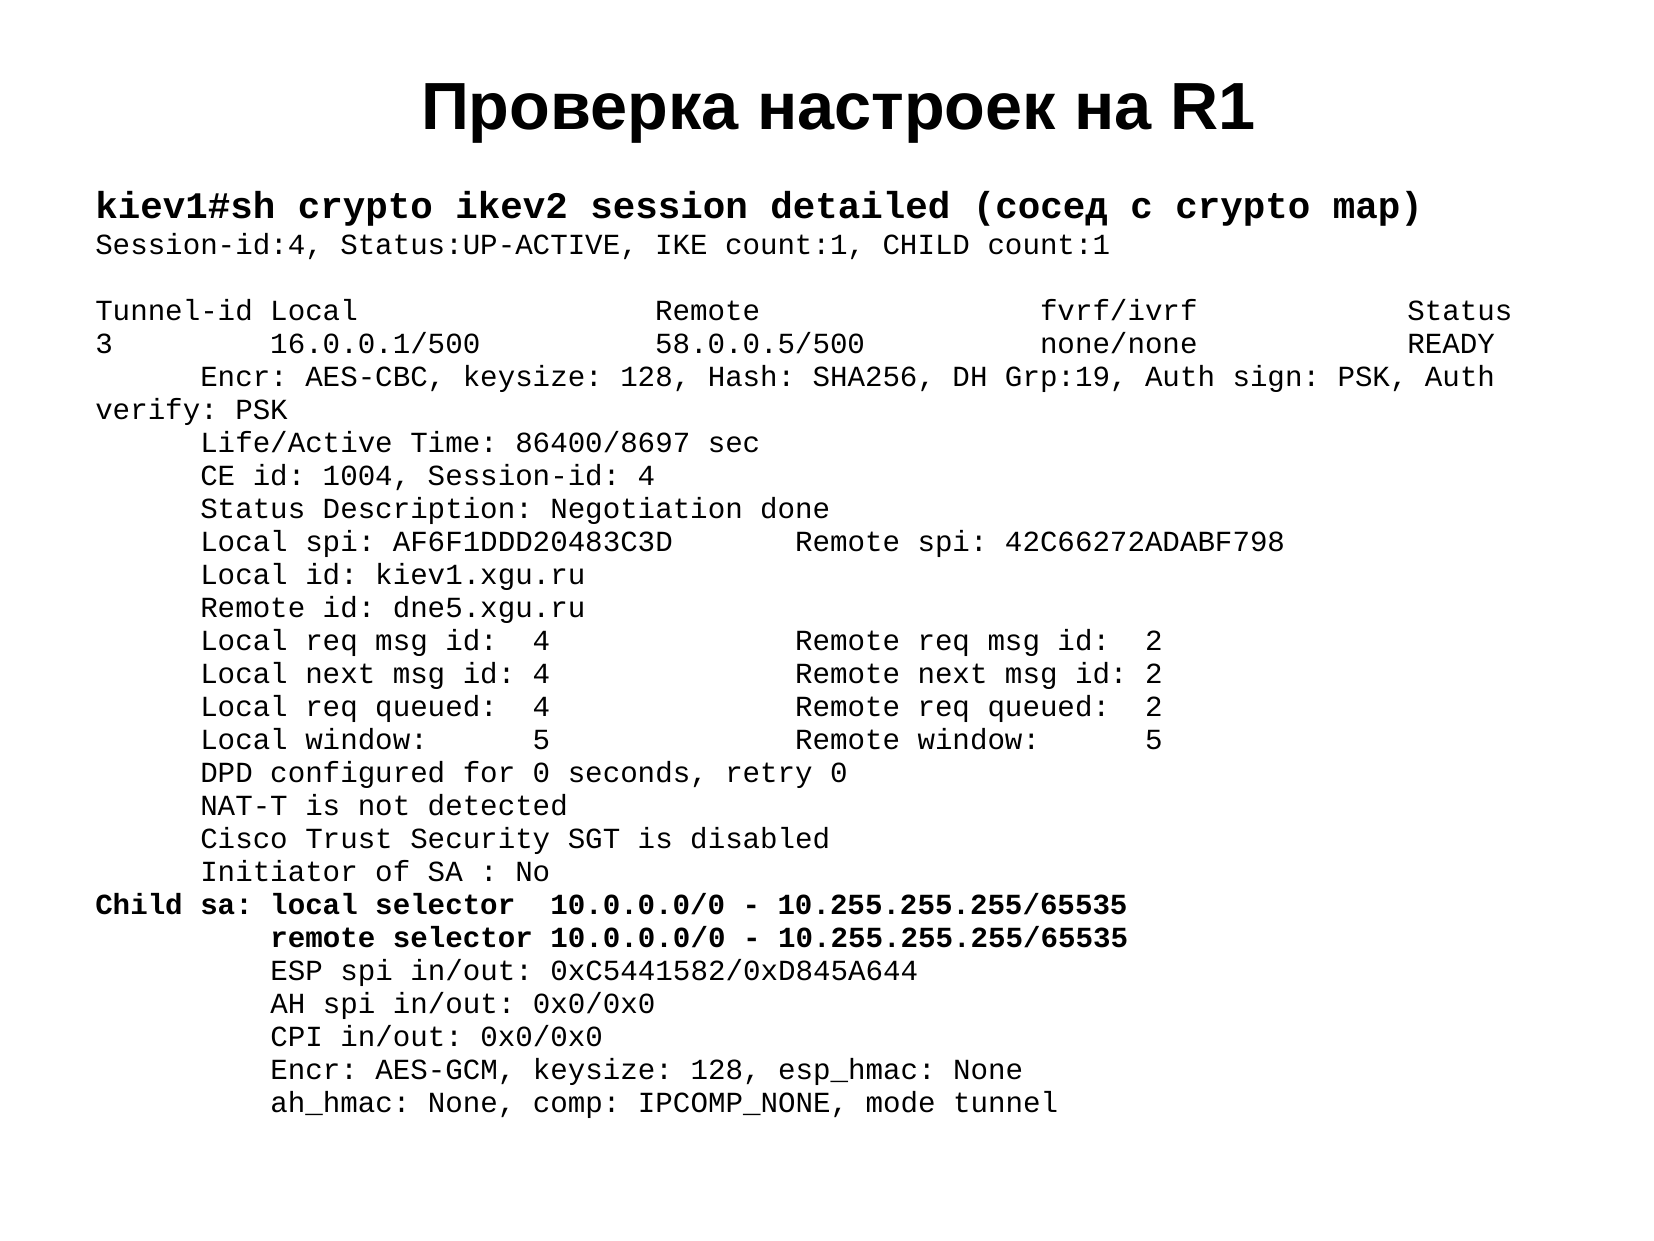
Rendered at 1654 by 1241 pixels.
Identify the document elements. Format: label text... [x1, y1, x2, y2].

list kiev1#sh crypto ikev2 session detailed (сосед с crypto map) Session-id:4, Status:UP-ACTIVE, IKE count:1, CHILD count:1 Tunnel-id Local Remote fvrf/ivrf Status 3 16.0.0.1/500 58.0.0.5/500 none/none READY Encr: AES-CBC, keysize: 128, Hash: SHA256, DH Grp:19, Auth sign: PSK, Auth verify: PSK Life/Active Time: 86400/8697 sec CE id: 1004, Session-id: 4 Status Description: Negotiation done Local spi: AF6F1DDD20483C3D Remote spi: 42C66272ADABF798 Local id: kiev1.xgu.ru Remote id: dne5.xgu.ru Local req msg id: 4 Remote req msg id: 2 Local next msg id: 4 Remote next msg id: 2 Local req queued: 4 Remote req queued: 2 Local window: 5 Remote window: 5 DPD configured for 0 seconds, retry 0 NAT-T is not detected Cisco Trust Security SGT is disabled Initiator of SA : No Child sa: local selector 10.0.0.0/0 - 10.255.255.255/65535 remote selector 10.0.0.0/0 - 10.255.255.255/65535 ESP spi in/out: 0xC5441582/0xD845A644 AH spi in/out: 0x0/0x0 CPI in/out: 0x0/0x0 Encr: AES-GCM, keysize: 128, esp_hmac: None ah_hmac: None, comp: IPCOMP_NONE, mode tunnel [95, 187, 1538, 1208]
text_box Проверка настроек на R1 [64, 37, 1613, 151]
